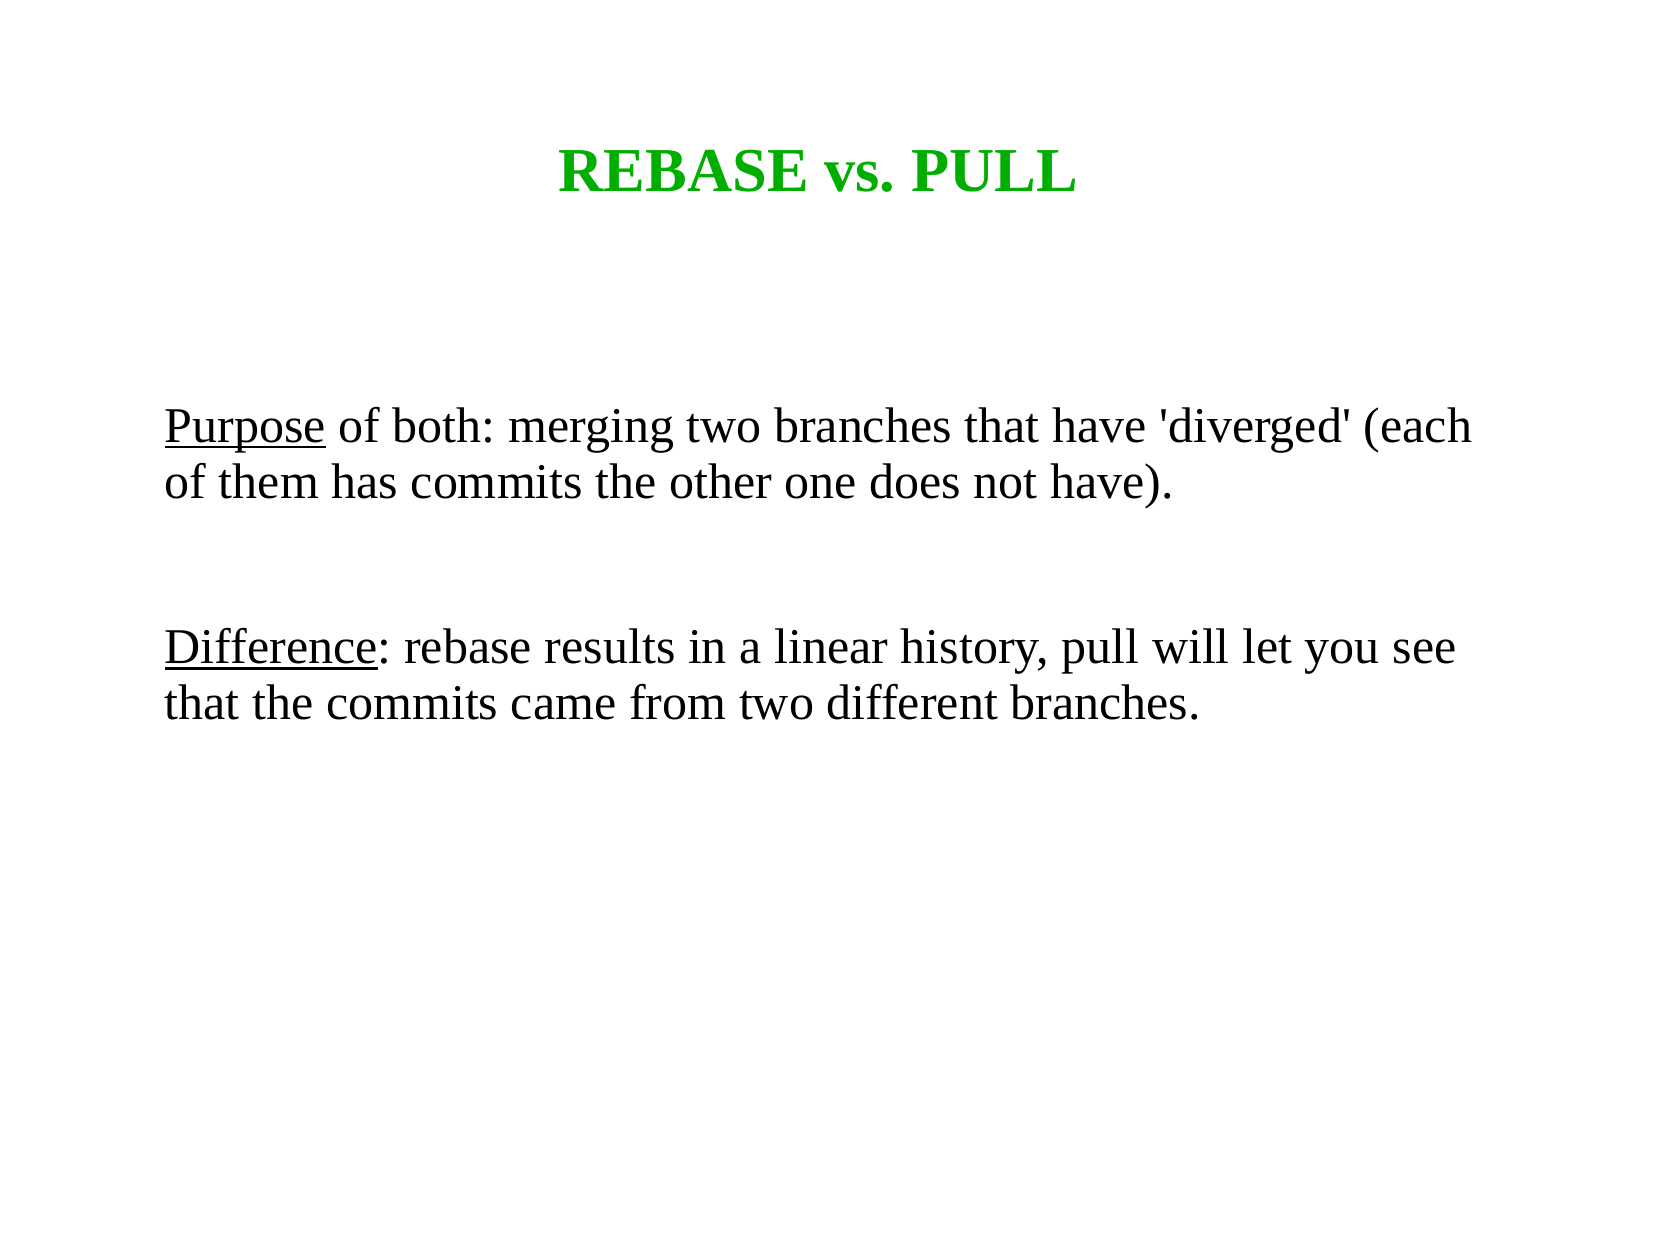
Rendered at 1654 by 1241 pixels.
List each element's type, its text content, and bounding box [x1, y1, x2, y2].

text_box REBASE vs. PULL Purpose of both: merging two branches that have 'diverged' (each of them has commits the other one does not have). Difference: rebase results in a linear history, pull will let you see that the commits came from two different branches. [150, 45, 1516, 1186]
